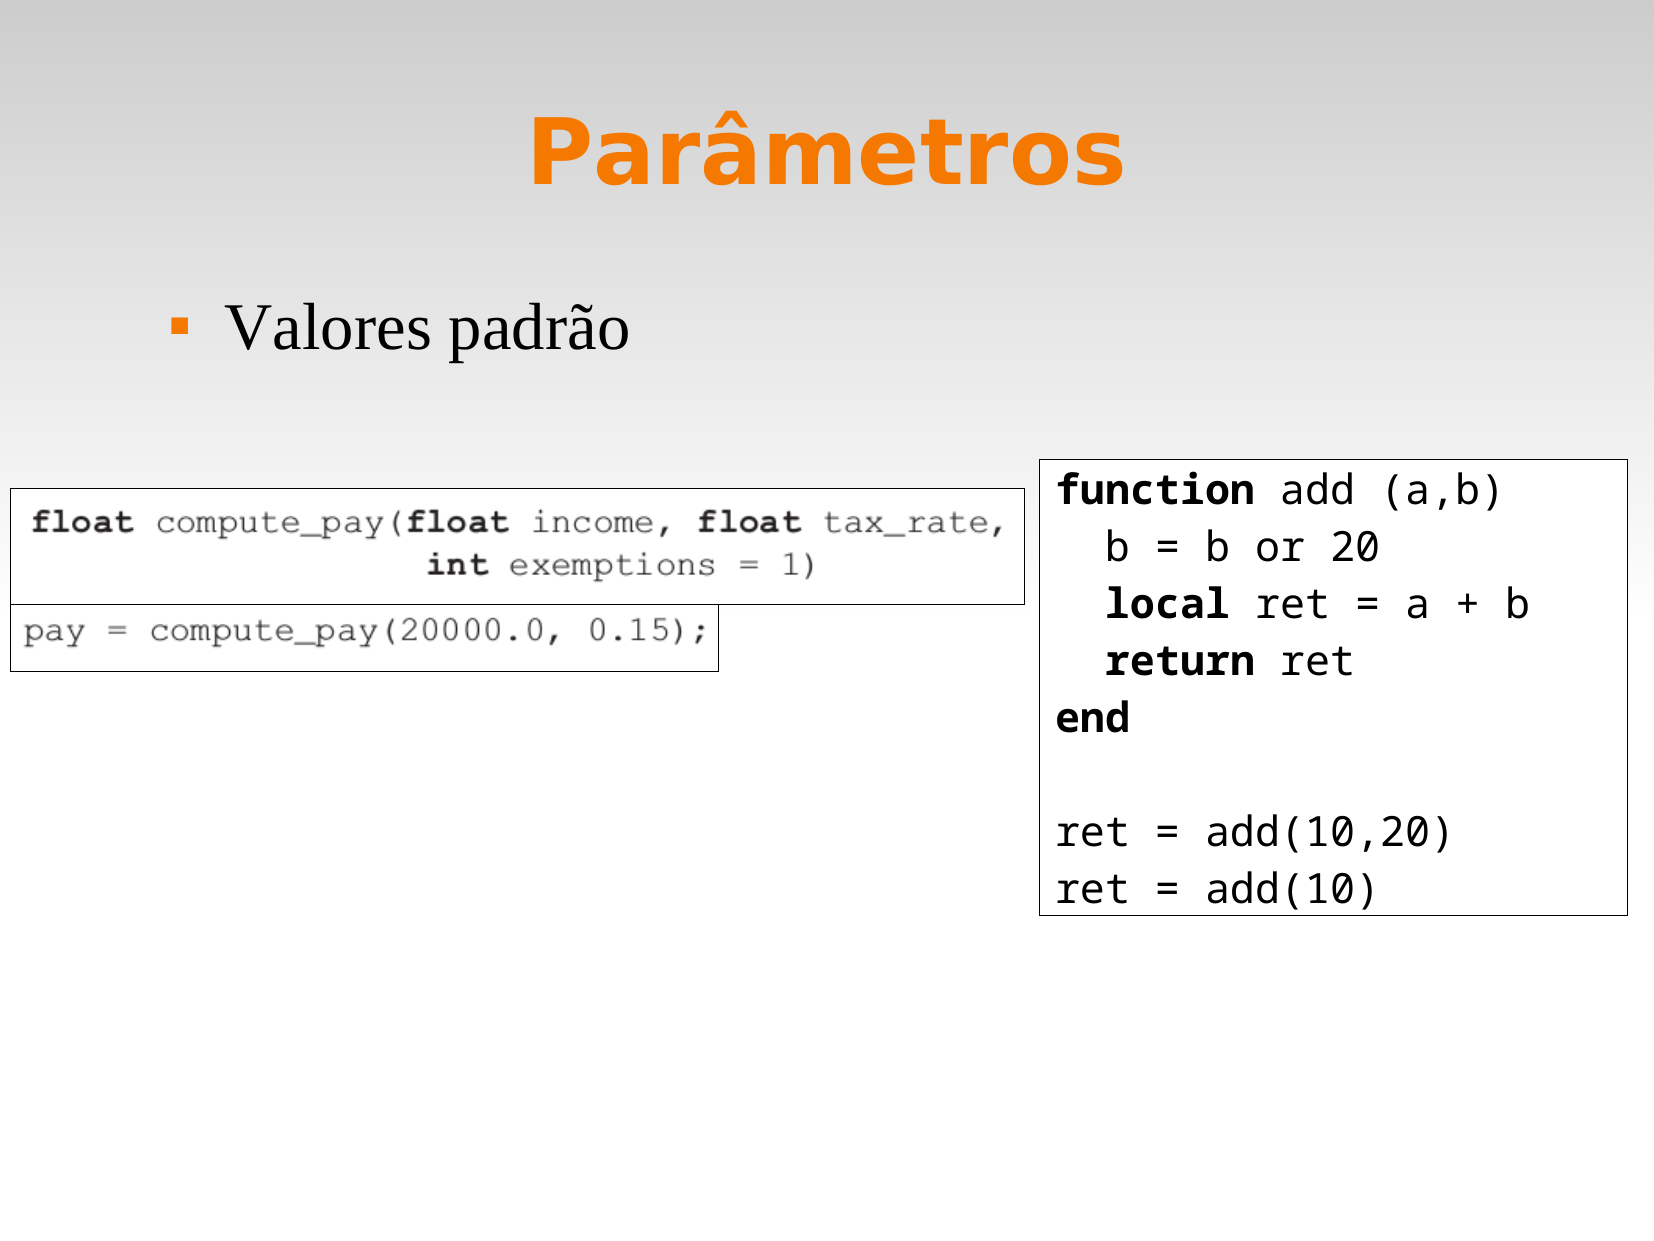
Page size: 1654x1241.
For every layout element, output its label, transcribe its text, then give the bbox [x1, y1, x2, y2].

list Valores padrão [82, 290, 1571, 1109]
title Parâmetros [82, 49, 1571, 257]
text_box function add (a,b) b = b or 20 local ret = a + b return ret end ret = add(10,20) ret = add(10) [1039, 491, 1628, 885]
picture [10, 488, 1025, 672]
